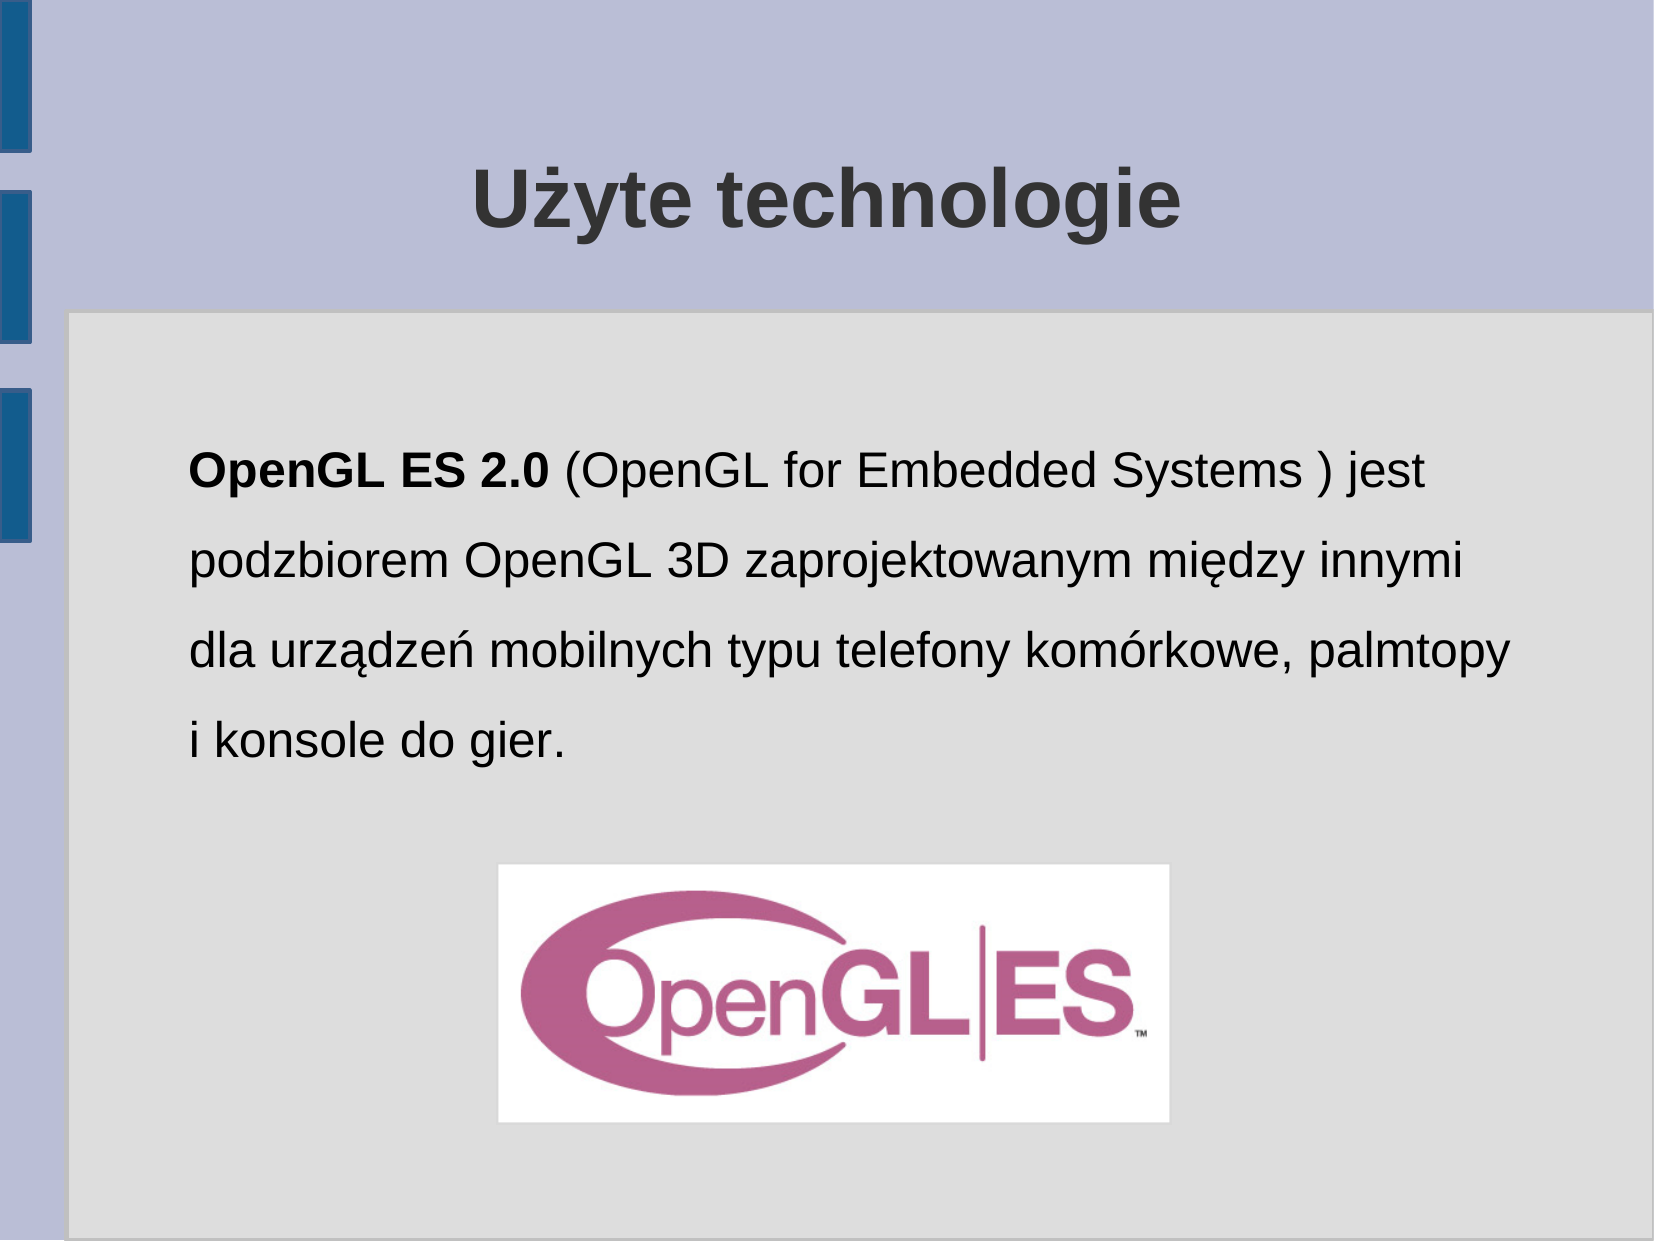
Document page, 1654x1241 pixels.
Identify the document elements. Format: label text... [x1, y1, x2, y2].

picture [496, 862, 1172, 1125]
list OpenGL ES 2.0 (OpenGL for Embedded Systems ) jest podzbiorem OpenGL 3D zaprojektowanym między innymi dla urządzeń mobilnych typu telefony komórkowe, palmtopy i konsole do gier. [188, 317, 1524, 1170]
title Użyte technologie [121, 91, 1534, 299]
